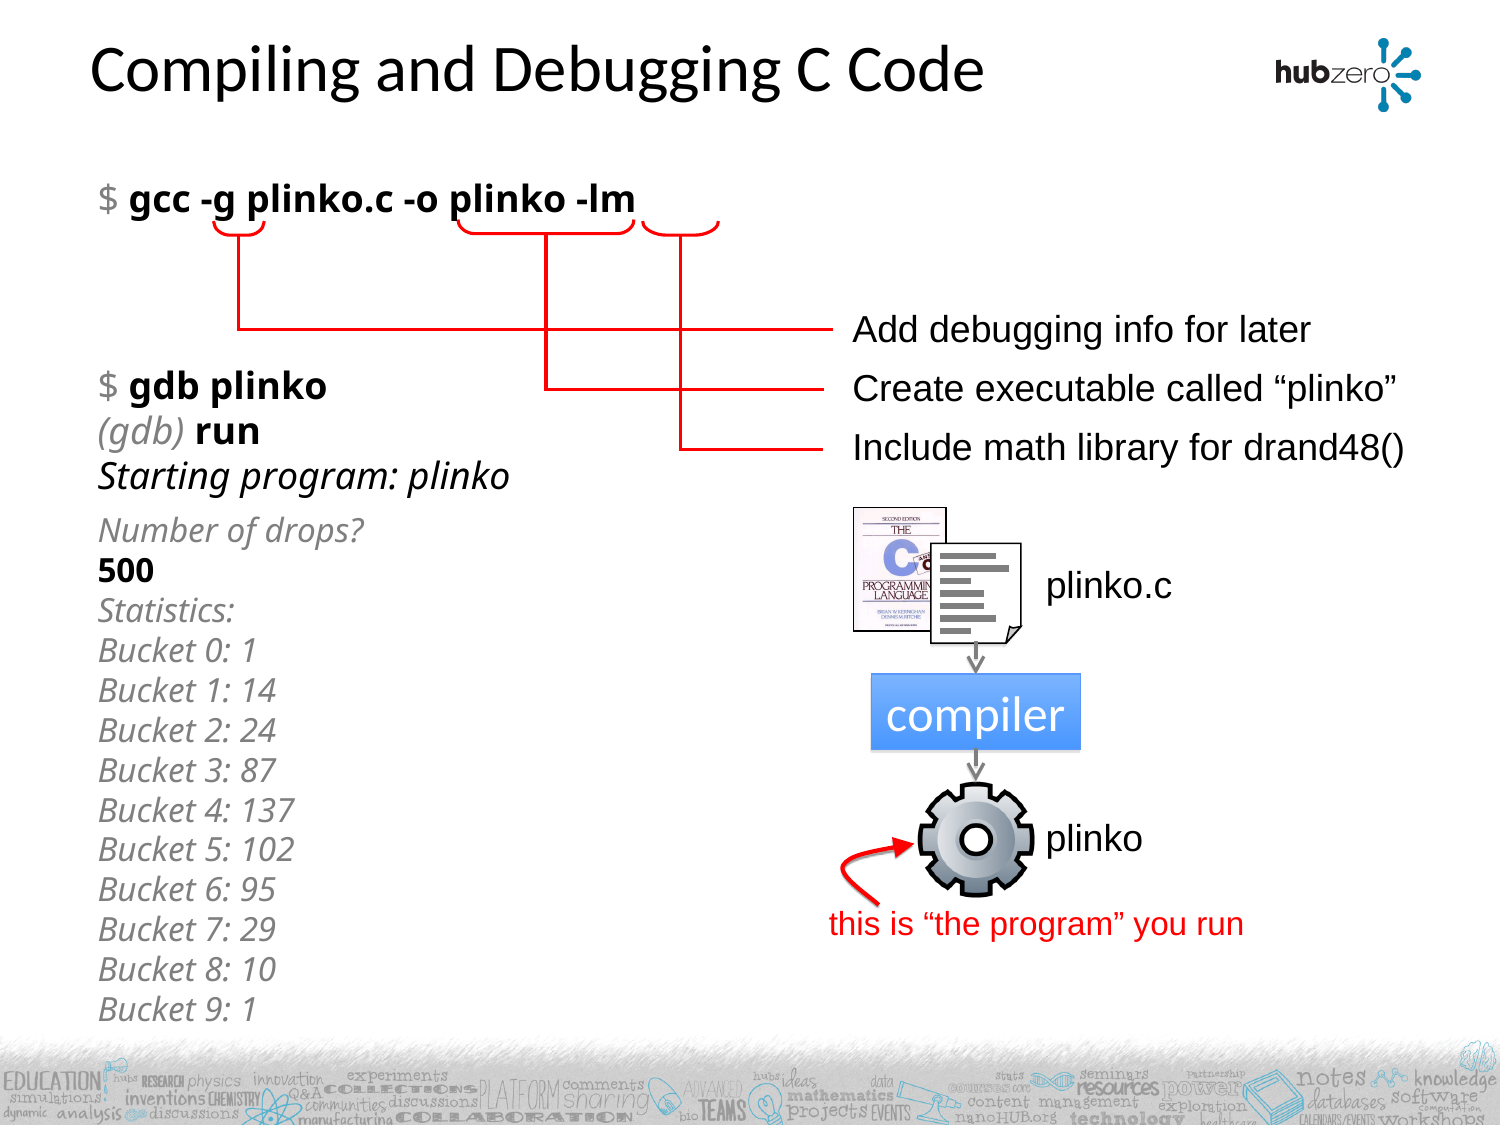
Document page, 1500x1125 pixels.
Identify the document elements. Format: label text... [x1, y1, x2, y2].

text_box Add debugging info for later Create executable called “plinko” Include math library for drand48() [837, 297, 1421, 477]
text_box plinko.c [1030, 553, 1188, 615]
text_box [930, 543, 1021, 644]
text_box $ gcc -g plinko.c -o plinko -lm [82, 166, 652, 228]
picture [0, 1034, 1500, 1125]
picture [854, 508, 946, 631]
picture [917, 781, 1035, 894]
text_box plinko [1030, 806, 1159, 867]
text_box $ gdb plinko (gdb) run Starting program: plinko Number of drops? 500 Statistics: Bucket 0: 1 Bucket 1: 14 Bucket 2: 24 Bucket 3: 87 Bucket 4: 137 Bucket 5: 102 Bucket 6: 95 Bucket 7: 29 Bucket 8: 10 Bucket 9: 1 [82, 354, 527, 1037]
text_box this is “the program” you run [814, 894, 1261, 951]
text_box Compiling and Debugging C Code [75, 12, 1249, 118]
text_box compiler [871, 674, 1081, 750]
picture [1272, 35, 1424, 115]
